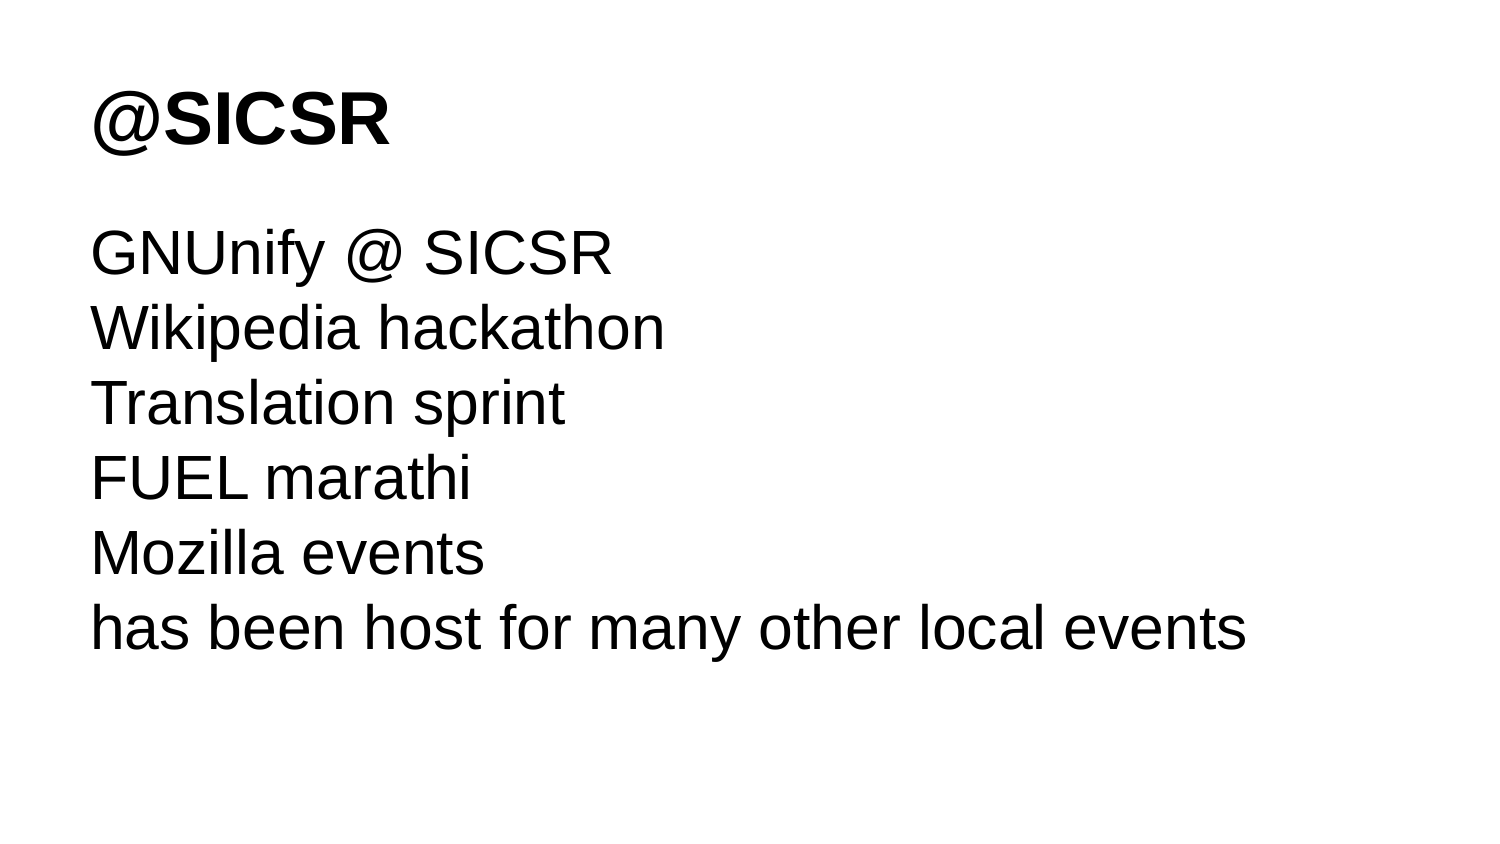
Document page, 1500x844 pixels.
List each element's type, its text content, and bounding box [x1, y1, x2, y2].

list GNUnify @ SICSR Wikipedia hackathon Translation sprint FUEL marathi Mozilla events has been host for many other local events [75, 196, 1425, 808]
title @SICSR [75, 33, 1425, 175]
